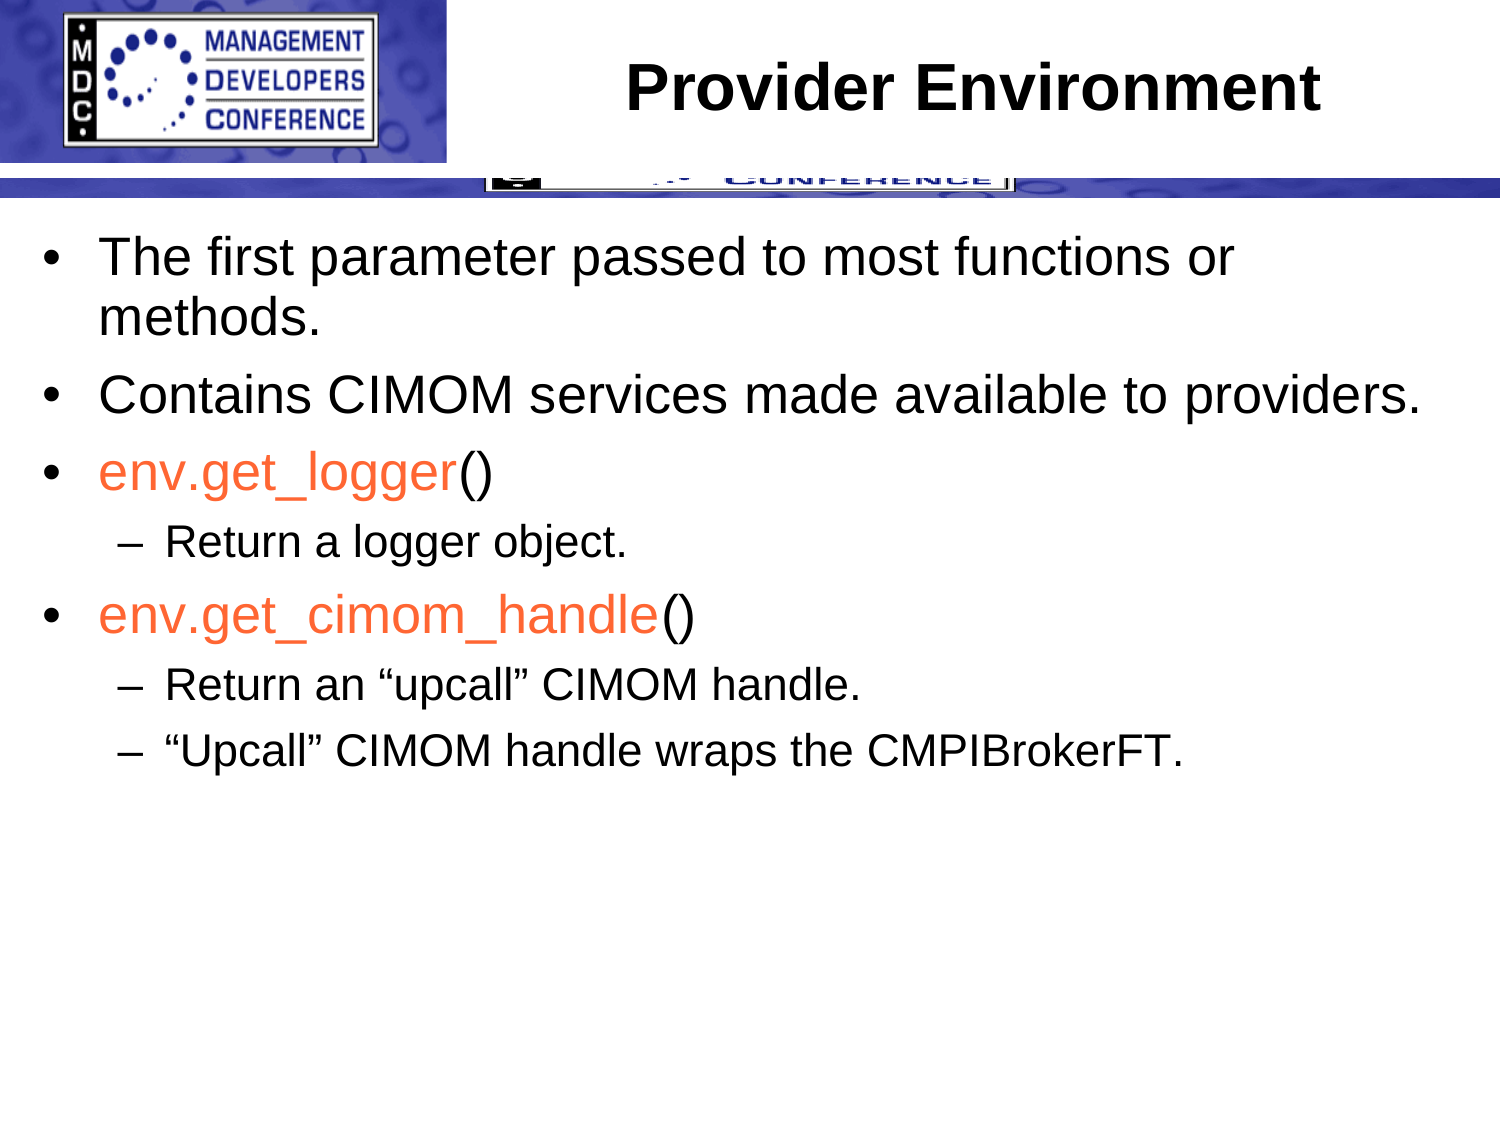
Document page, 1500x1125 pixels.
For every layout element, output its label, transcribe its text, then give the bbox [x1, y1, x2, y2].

list The first parameter passed to most functions or methods. Contains CIMOM services made available to providers. env.get_logger() Return a logger object. env.get_cimom_handle() Return an “upcall” CIMOM handle. “Upcall” CIMOM handle wraps the CMPIBrokerFT. [42, 226, 1433, 1067]
picture [0, 0, 447, 163]
title Provider Environment [447, 0, 1500, 176]
picture [0, 178, 1500, 198]
